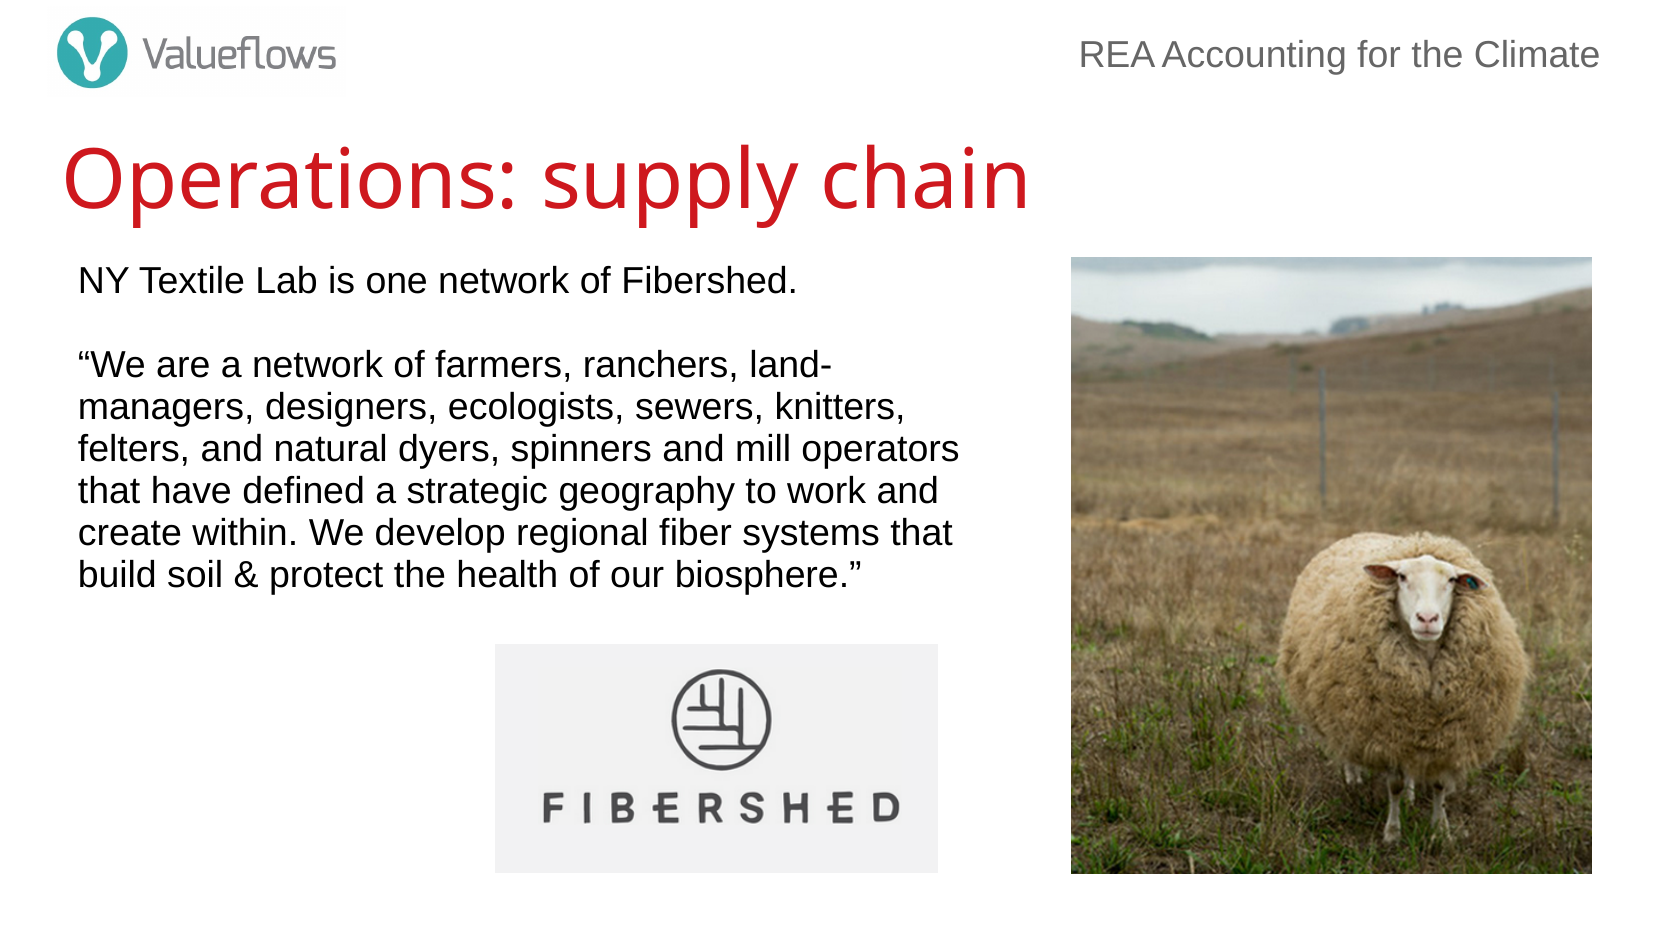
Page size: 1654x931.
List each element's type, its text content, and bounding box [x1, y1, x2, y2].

picture [47, 6, 346, 97]
text_box REA Accounting for the Climate [1063, 26, 1630, 84]
picture [1071, 257, 1592, 874]
text_box Operations: supply chain [46, 111, 1141, 226]
picture [495, 644, 938, 873]
text_box NY Textile Lab is one network of Fibershed. “We are a network of farmers, ranchers, land-managers, designers, ecologists, sewers, knitters, felters, and natural dyers, spinners and mill operators that have defined a strategic geography to work and create within. We develop regional fiber systems that build soil & protect the health of our biosphere.” [63, 251, 1024, 762]
